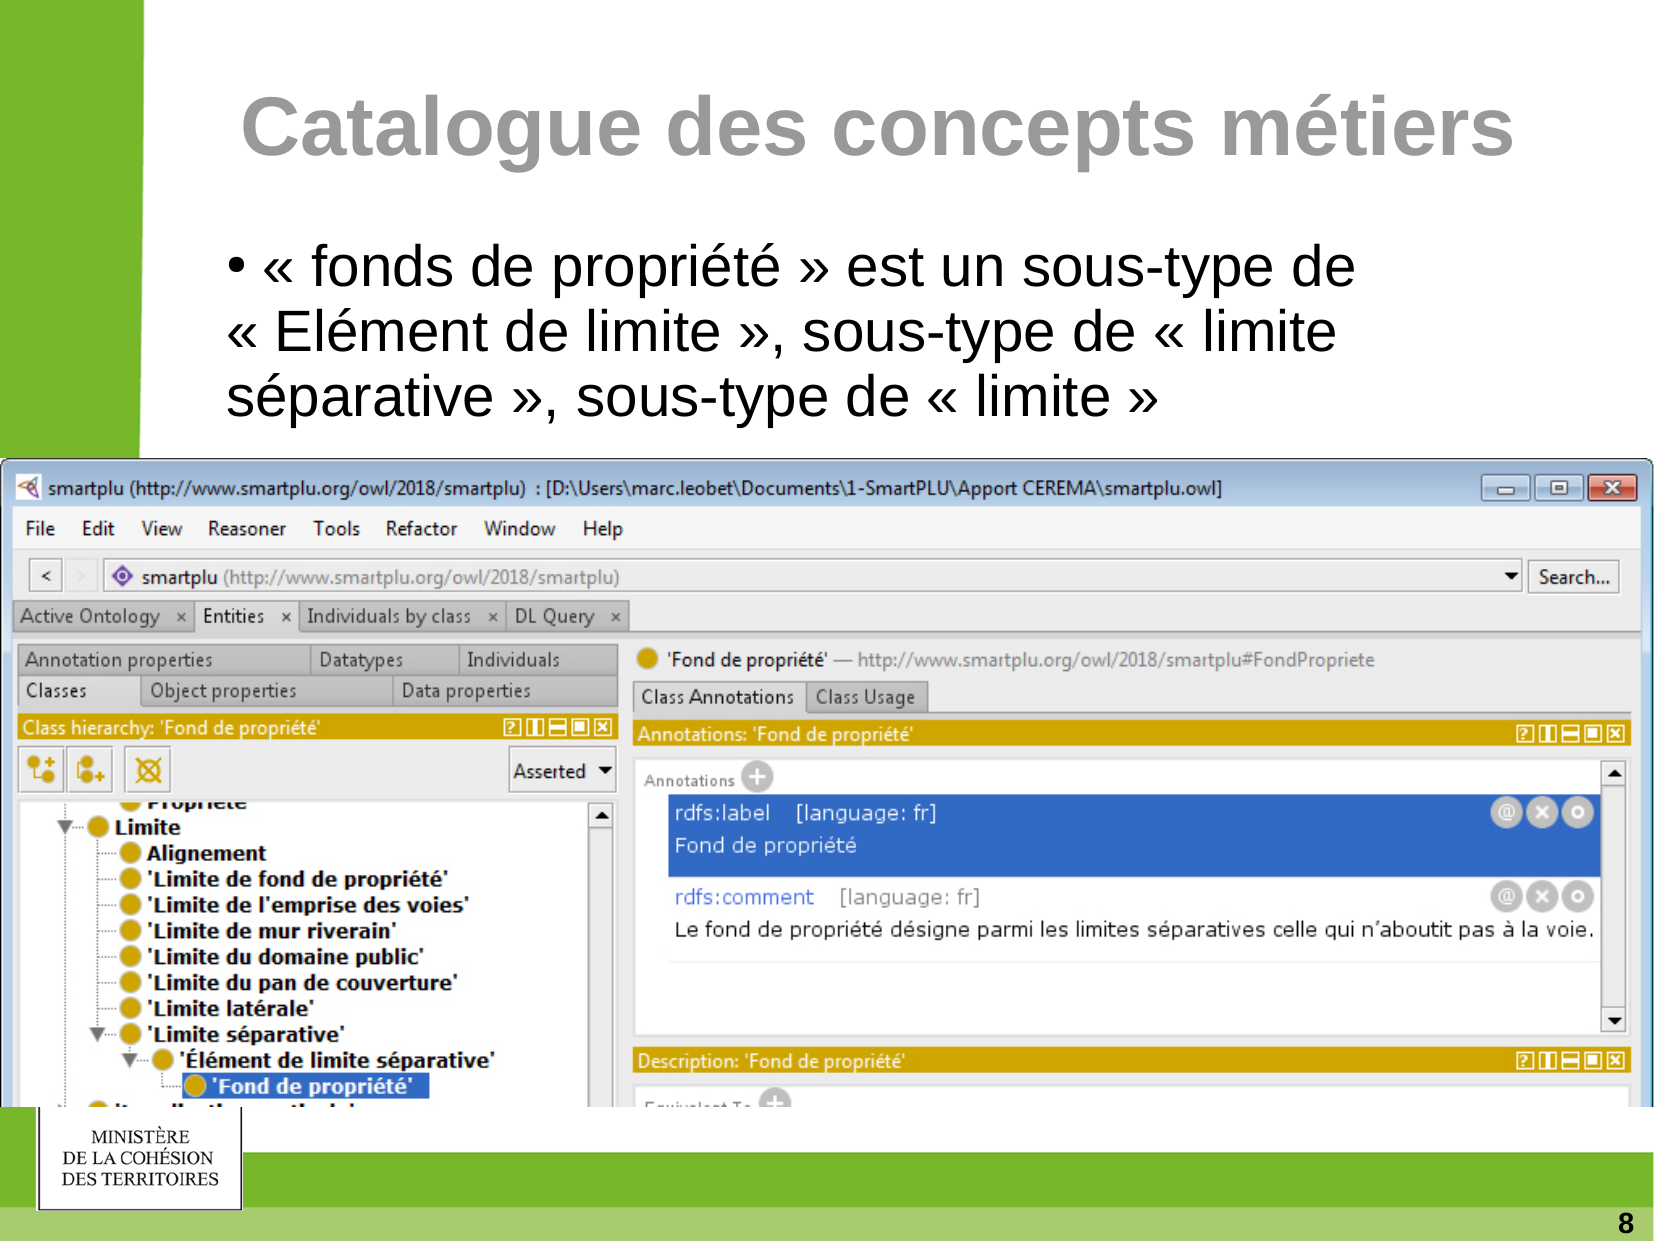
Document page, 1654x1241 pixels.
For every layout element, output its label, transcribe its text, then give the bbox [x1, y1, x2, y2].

text_box « fonds de propriété » est un sous-type de « Elément de limite », sous-type de « limite séparative », sous-type de « limite » [211, 226, 1616, 458]
title Catalogue des concepts métiers [134, 48, 1623, 205]
picture [0, 0, 1654, 1241]
